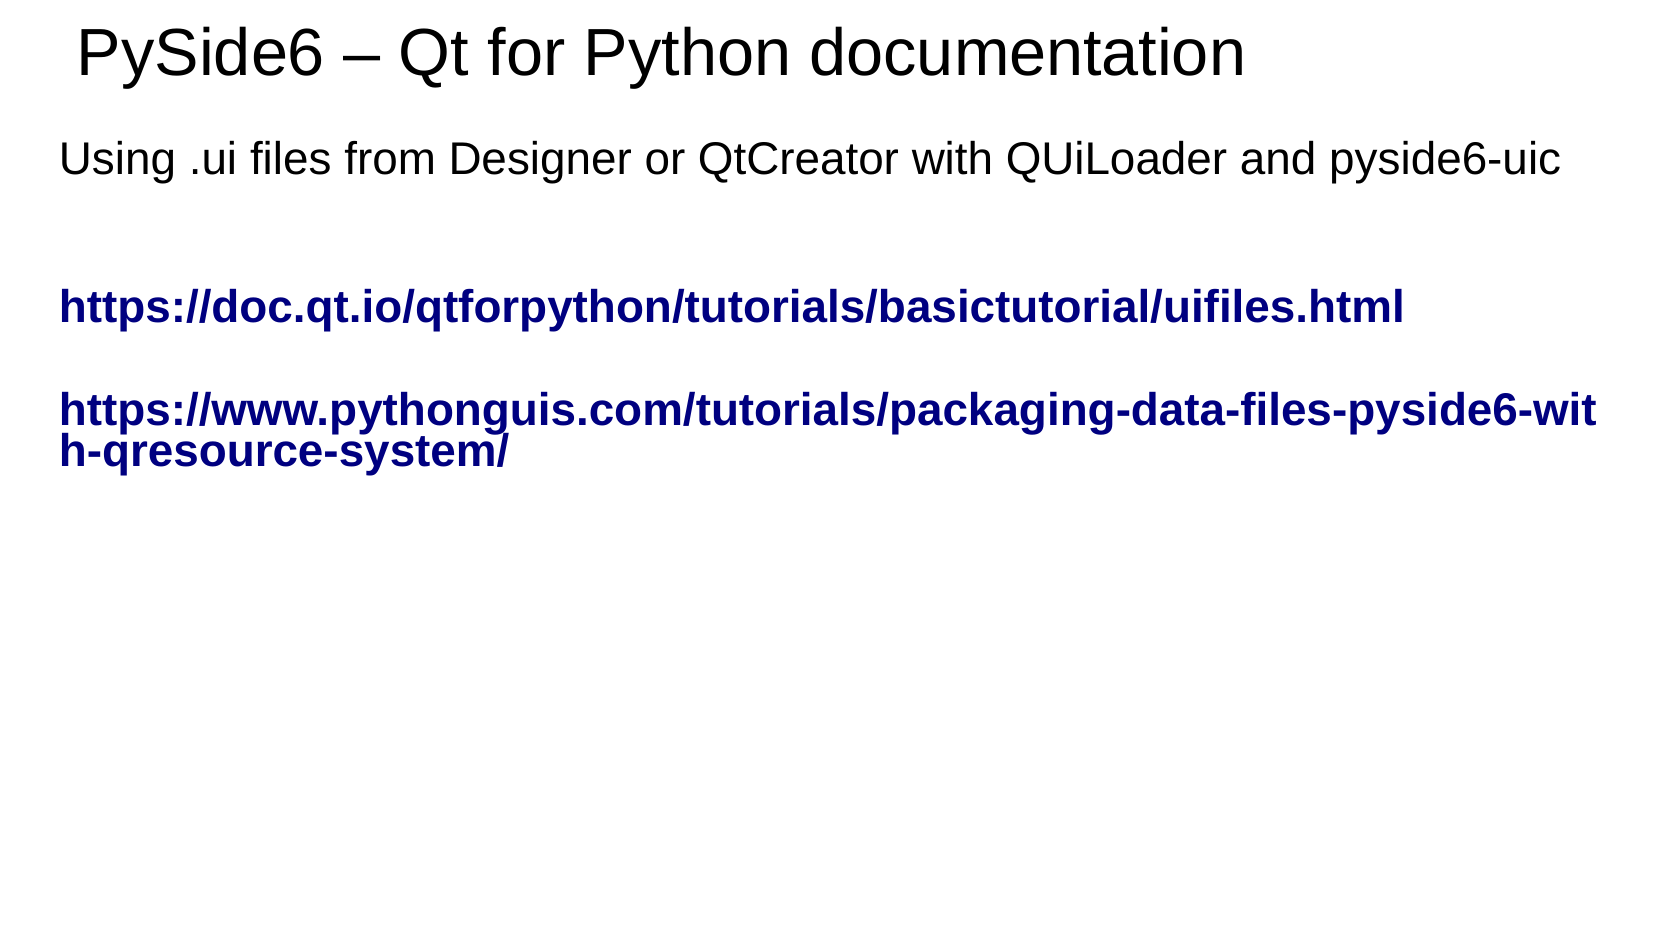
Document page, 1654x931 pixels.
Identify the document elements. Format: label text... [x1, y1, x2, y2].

text_box Using .ui files from Designer or QtCreator with QUiLoader and pyside6-uic https://doc.qt.io/qtforpython/tutorials/basictutorial/uifiles.html https://www.pythonguis.com/tutorials/packaging-data-files-pyside6-with-qresource-system/ [59, 133, 1607, 538]
subtitle PySide6 – Qt for Python documentation [76, 14, 1625, 117]
